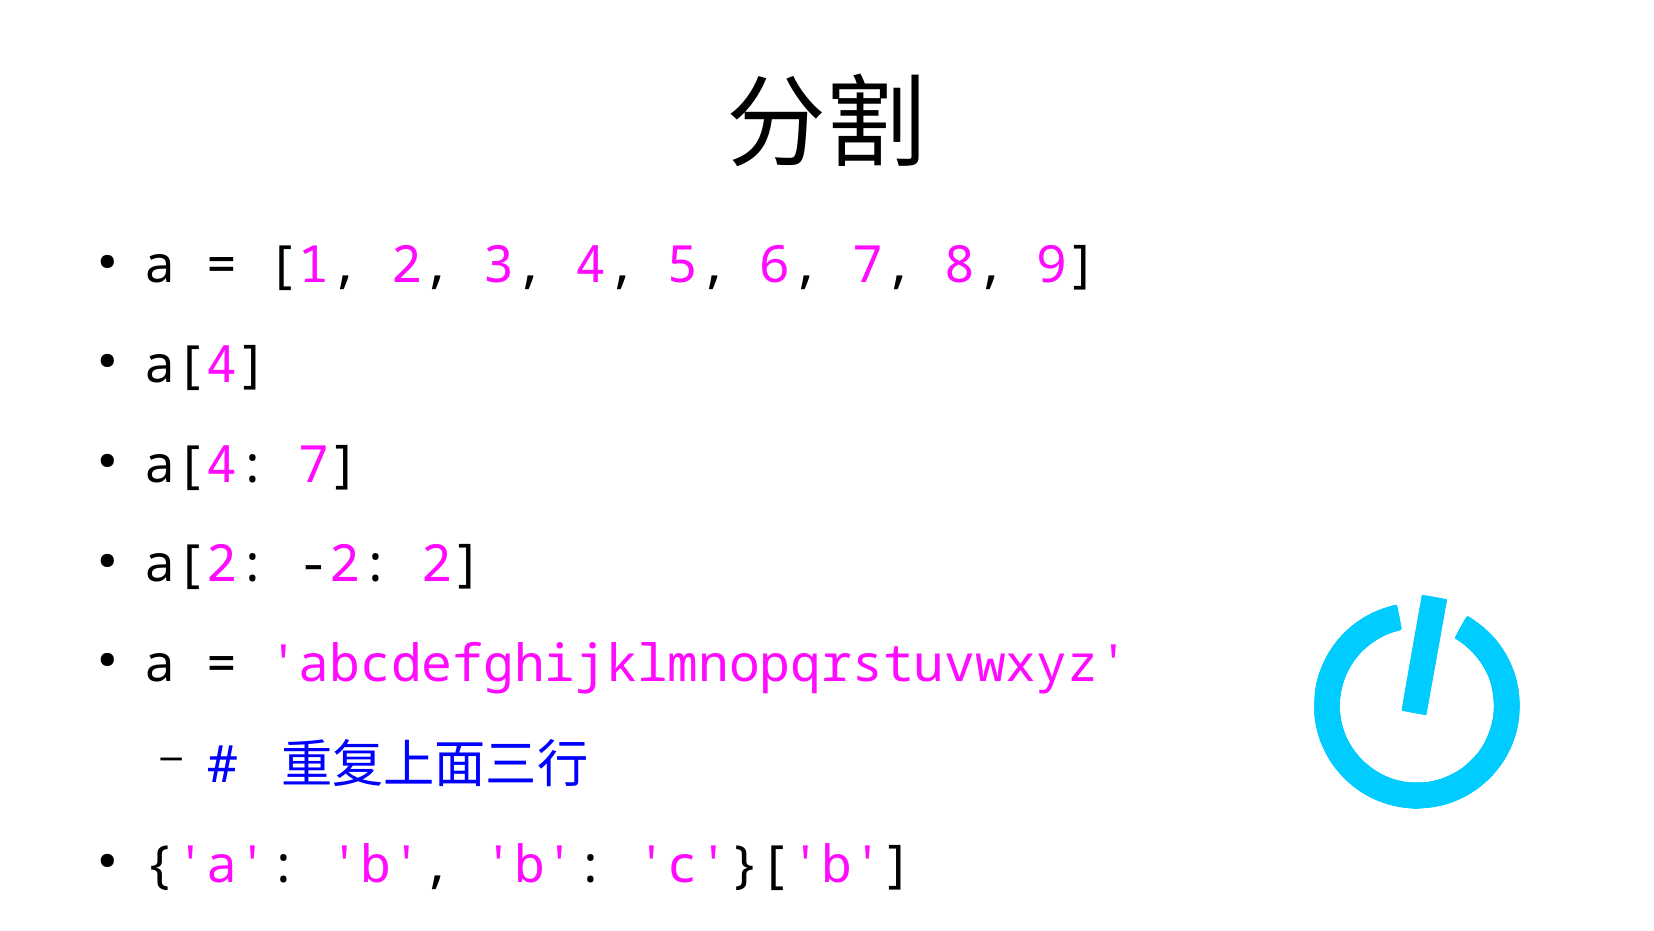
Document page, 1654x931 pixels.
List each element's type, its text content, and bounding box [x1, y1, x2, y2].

title 分割 [82, 37, 1571, 193]
list a = [1, 2, 3, 4, 5, 6, 7, 8, 9] a[4] a[4: 7] a[2: -2: 2] a = 'abcdefghijklmnopqrstuvwxyz' # 重复上面三行 {'a': 'b', 'b': 'c'}['b'] [82, 217, 1571, 898]
